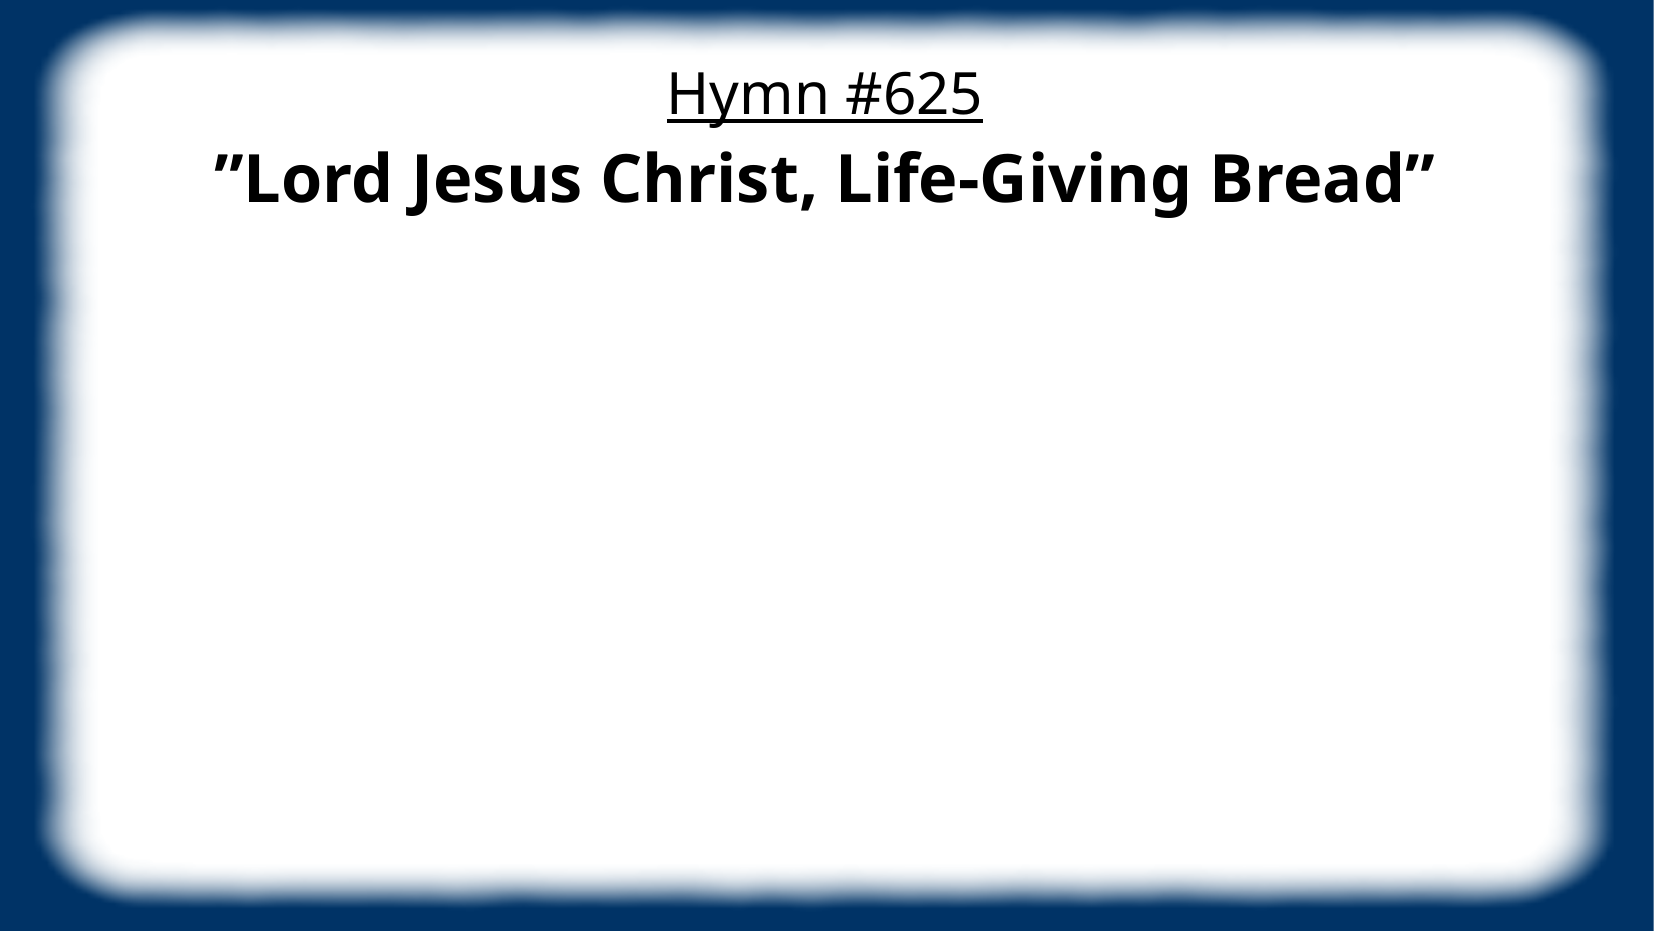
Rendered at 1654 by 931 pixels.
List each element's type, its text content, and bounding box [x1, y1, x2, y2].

picture [0, 0, 1654, 931]
text_box Hymn #625 ”Lord Jesus Christ, Life-Giving Bread” [60, 45, 1591, 226]
